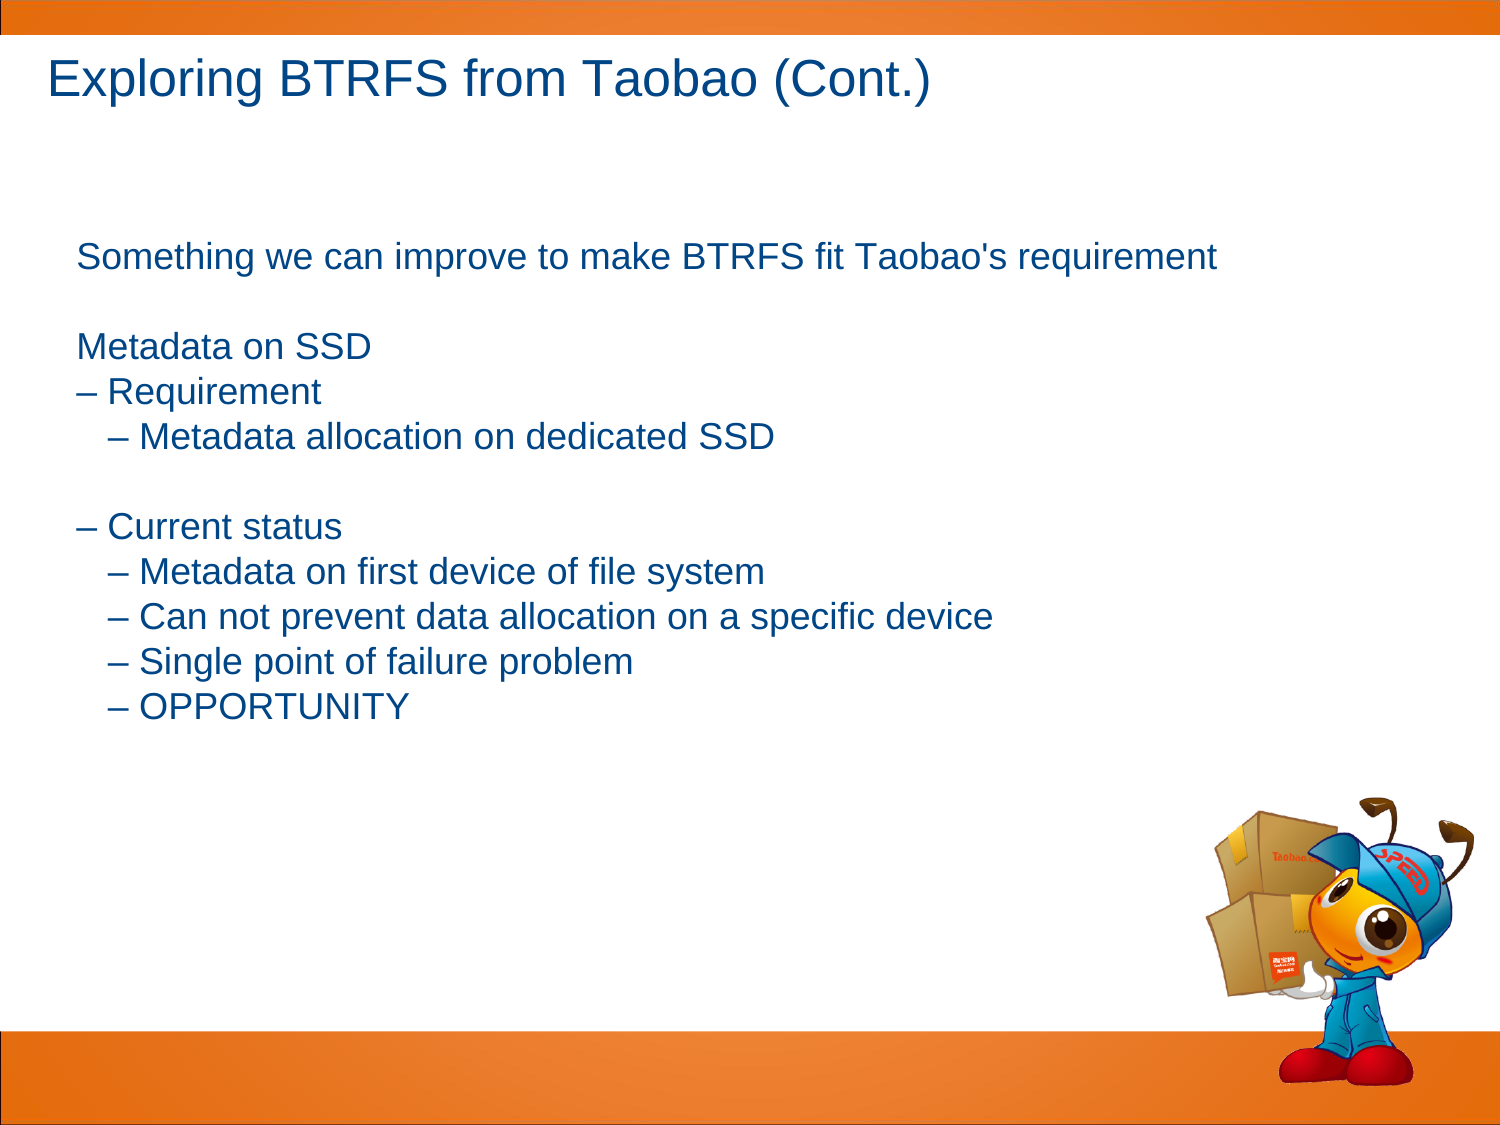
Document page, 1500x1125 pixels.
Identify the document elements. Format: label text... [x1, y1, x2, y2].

picture [0, 785, 1500, 1125]
text_box Exploring BTRFS from Taobao (Cont.) [32, 37, 948, 115]
text_box Something we can improve to make BTRFS fit Taobao's requirement Metadata on SSD – Requirement – Metadata allocation on dedicated SSD – Current status – Metadata on first device of file system – Can not prevent data allocation on a specific device – Single point of failure problem – OPPORTUNITY [61, 224, 1388, 735]
picture [0, 0, 1500, 35]
